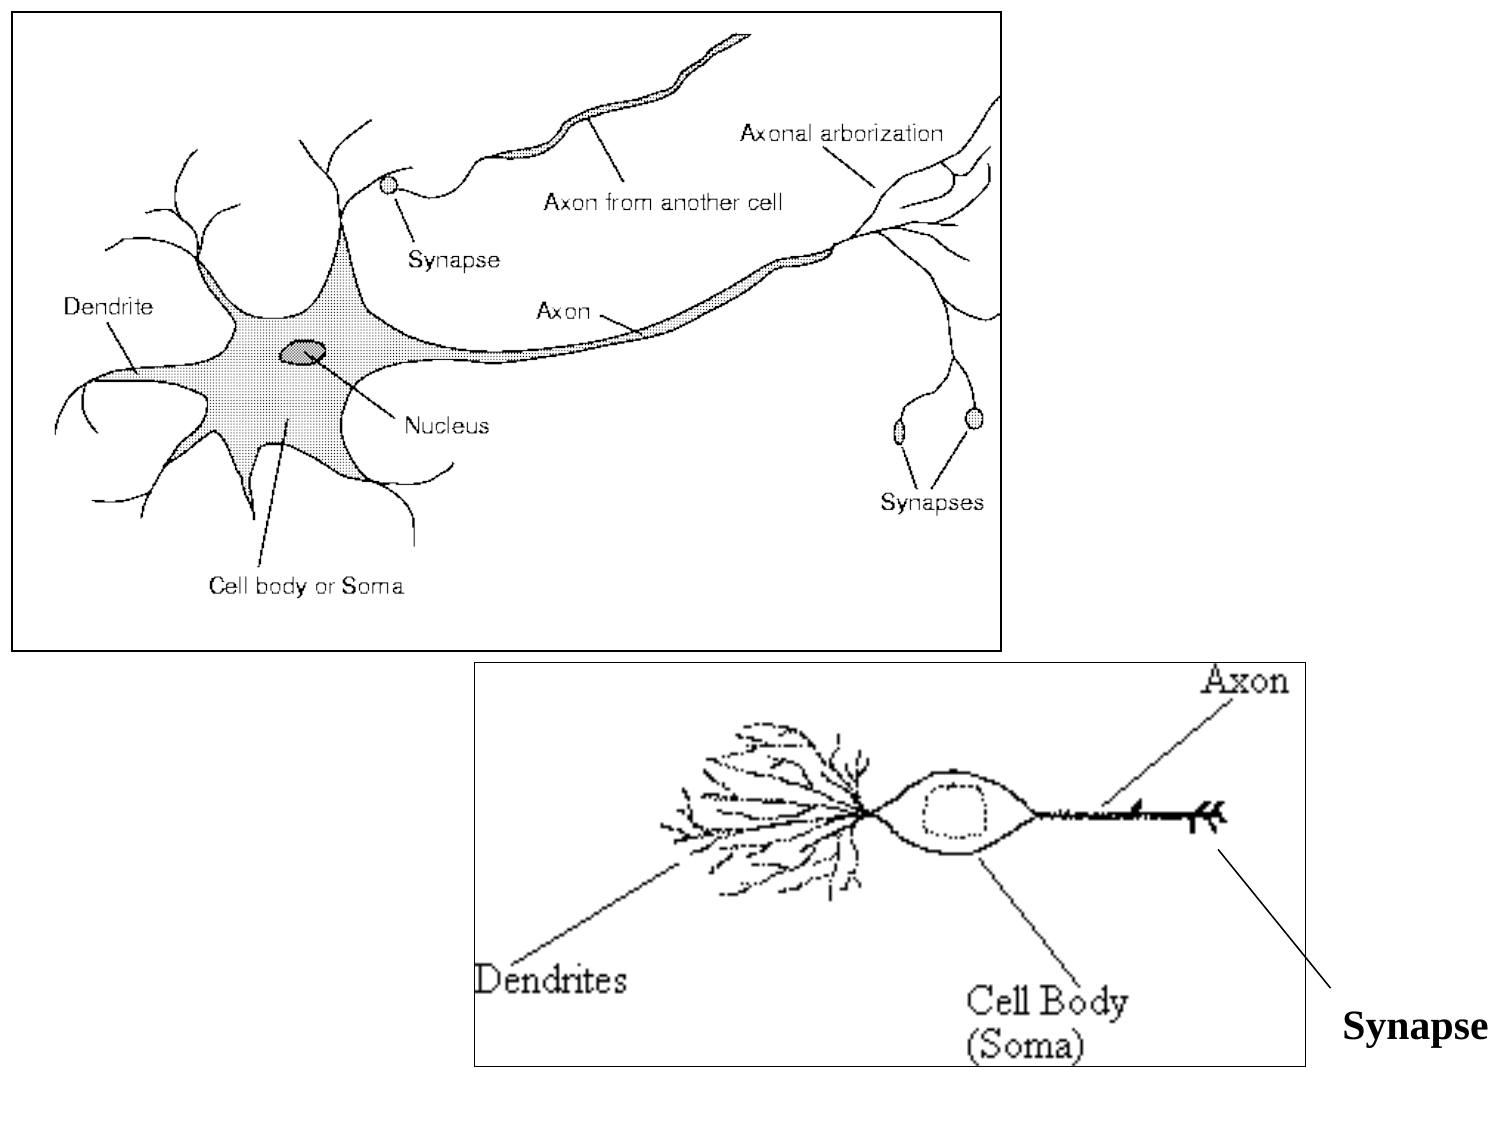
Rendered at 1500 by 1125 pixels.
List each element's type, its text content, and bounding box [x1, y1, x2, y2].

chart [12, 12, 1000, 651]
text_box Synapse [1327, 989, 1500, 1056]
picture [474, 662, 1306, 1067]
